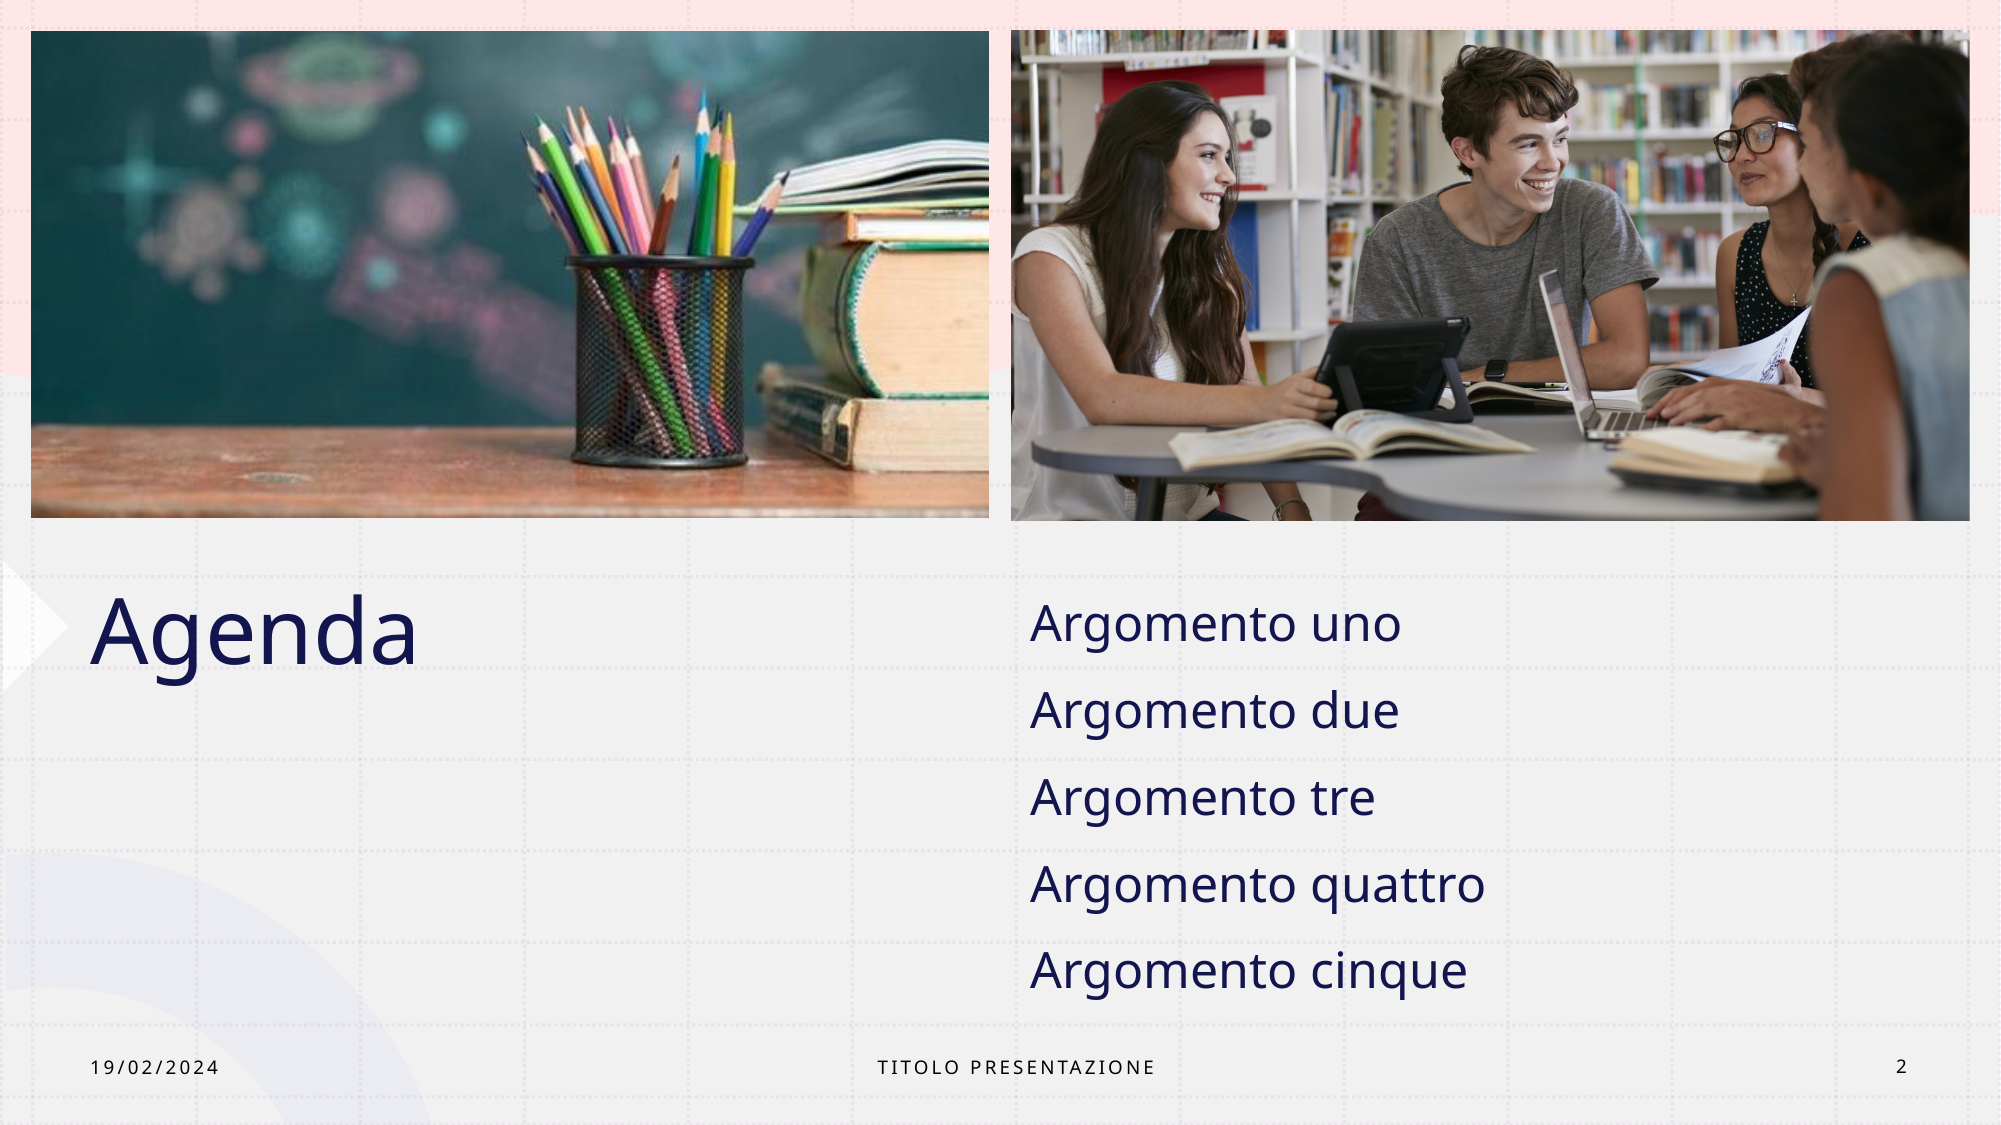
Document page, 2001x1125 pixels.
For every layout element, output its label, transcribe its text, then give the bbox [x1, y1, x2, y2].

text_box 2 [1835, 1037, 1967, 1098]
text_box TITOLO PRESENTAZIONE [689, 1036, 1343, 1097]
picture [1011, 30, 1970, 521]
picture [31, 32, 989, 518]
list Argomento uno Argomento due Argomento tre Argomento quattro Argomento cinque [1015, 578, 1970, 1025]
text_box 19/02/2024 [75, 1037, 496, 1098]
title Agenda [75, 577, 986, 1025]
